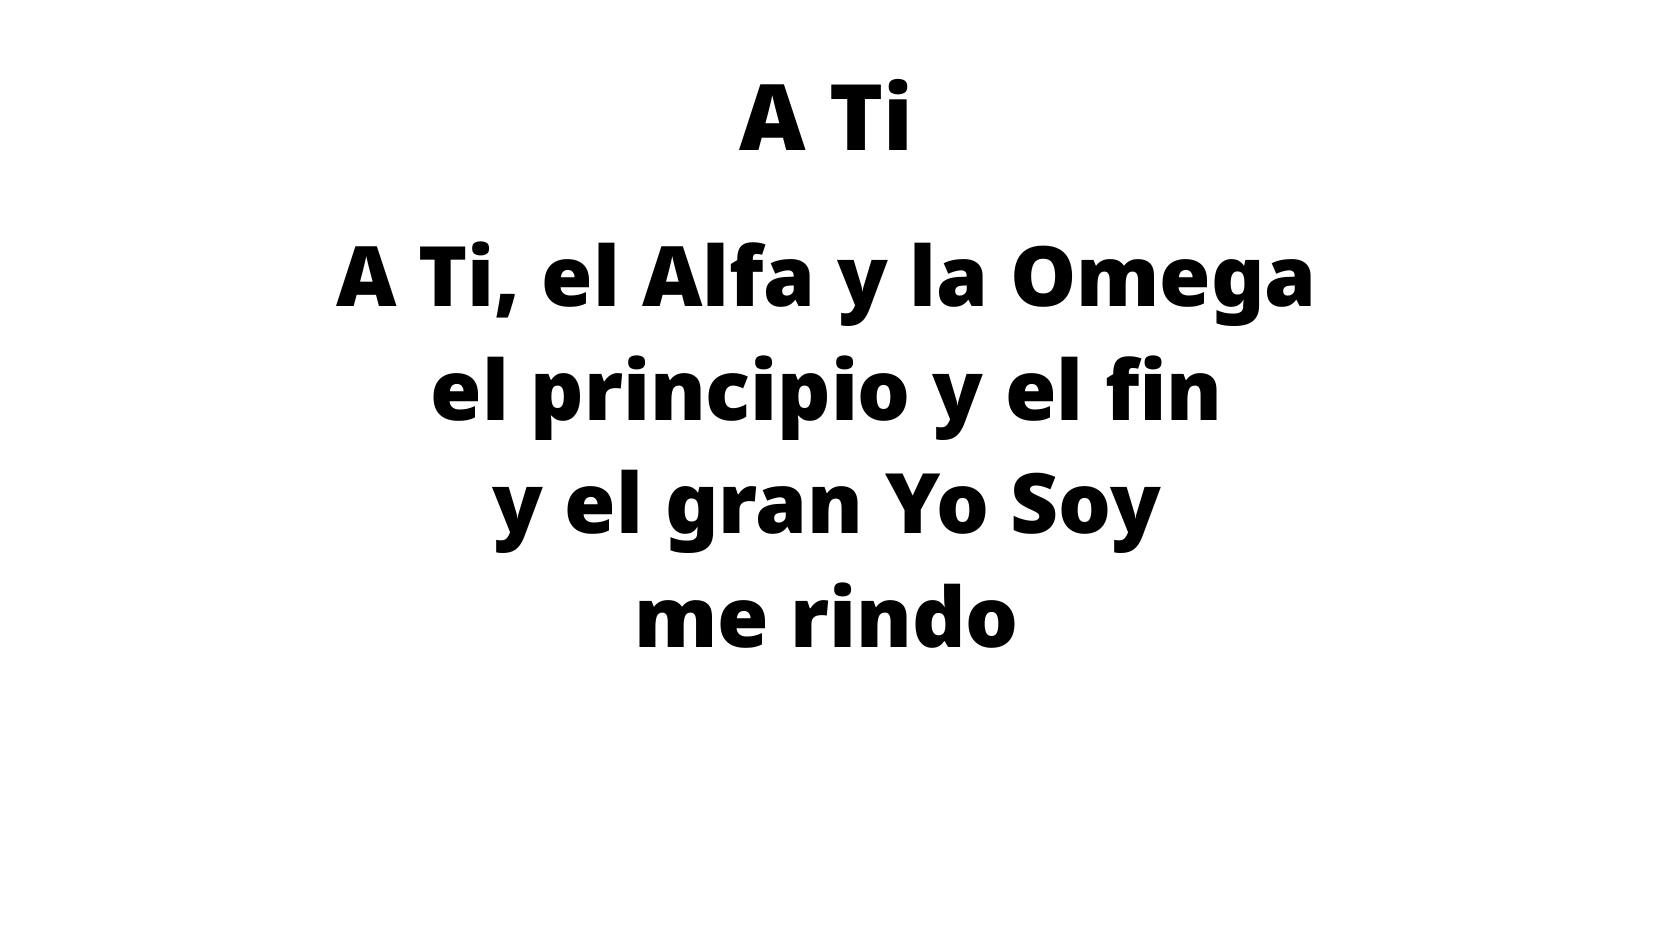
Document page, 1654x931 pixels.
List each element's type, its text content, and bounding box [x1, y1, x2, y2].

title A Ti [82, 37, 1571, 193]
list A Ti, el Alfa y la Omega el principio y el fin y el gran Yo Soy me rindo [82, 217, 1571, 758]
